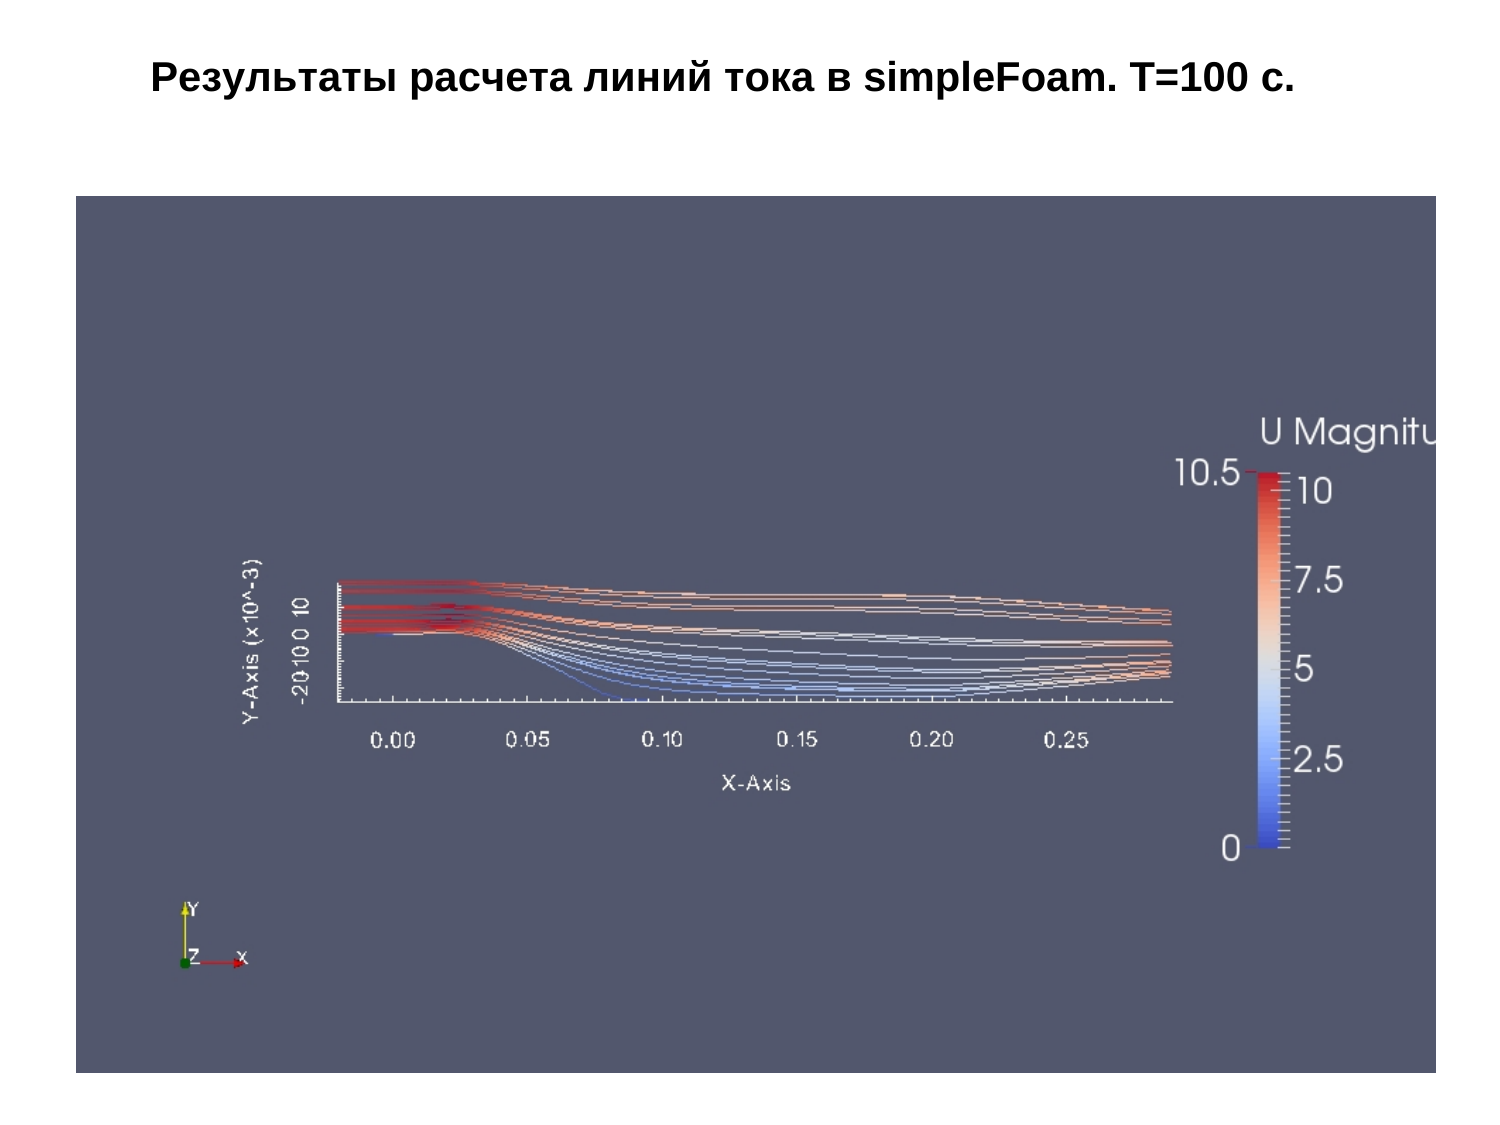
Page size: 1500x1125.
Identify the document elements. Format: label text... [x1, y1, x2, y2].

text_box Результаты расчета линий тока в simpleFoam. T=100 с. [135, 42, 1447, 138]
picture [76, 196, 1436, 1073]
